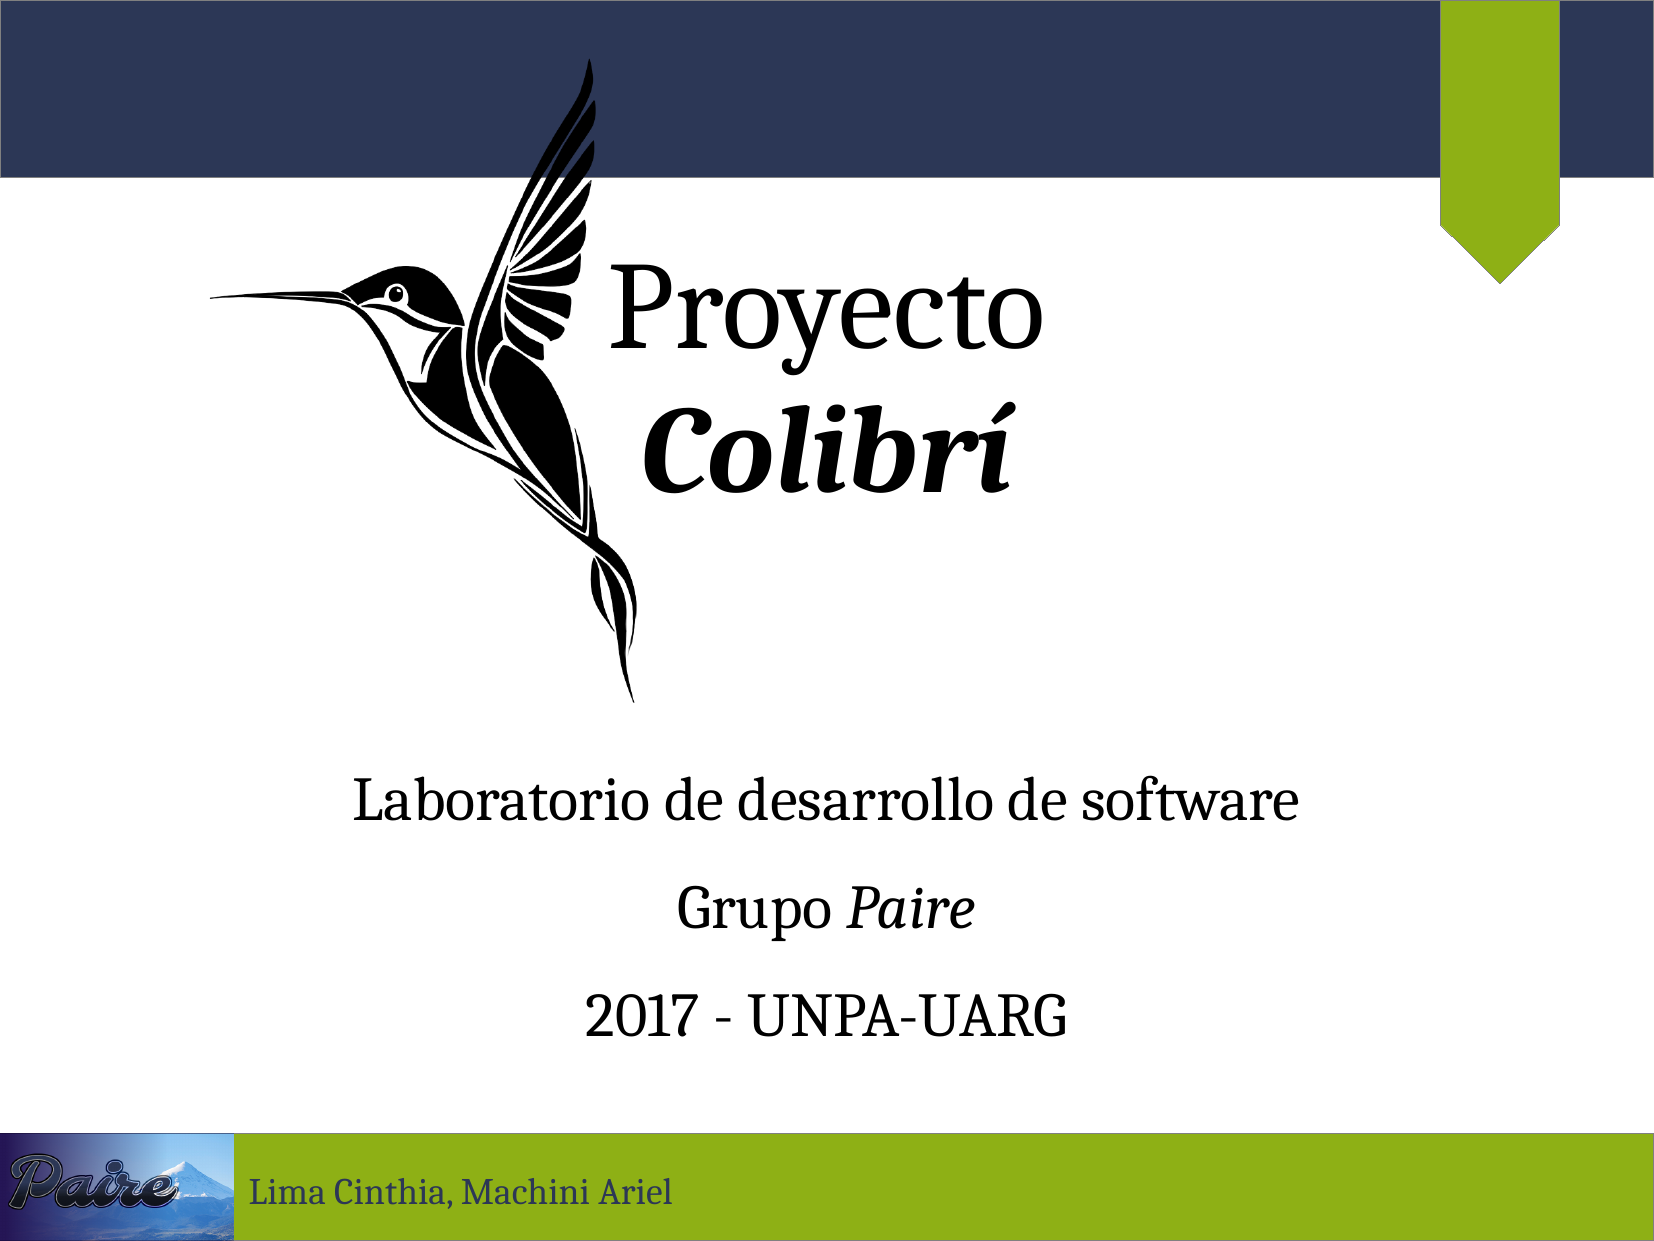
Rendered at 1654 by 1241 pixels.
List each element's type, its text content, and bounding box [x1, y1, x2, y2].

text_box Proyecto Colibrí [638, 228, 1306, 632]
text_box [234, 1133, 1654, 1241]
text_box Lima Cinthia, Machini Ariel [234, 1163, 707, 1222]
text_box Laboratorio de desarrollo de software Grupo Paire 2017 - UNPA-UARG [295, 720, 1359, 1052]
picture [209, 58, 638, 703]
text_box [0, 0, 1654, 284]
picture [0, 1133, 234, 1241]
